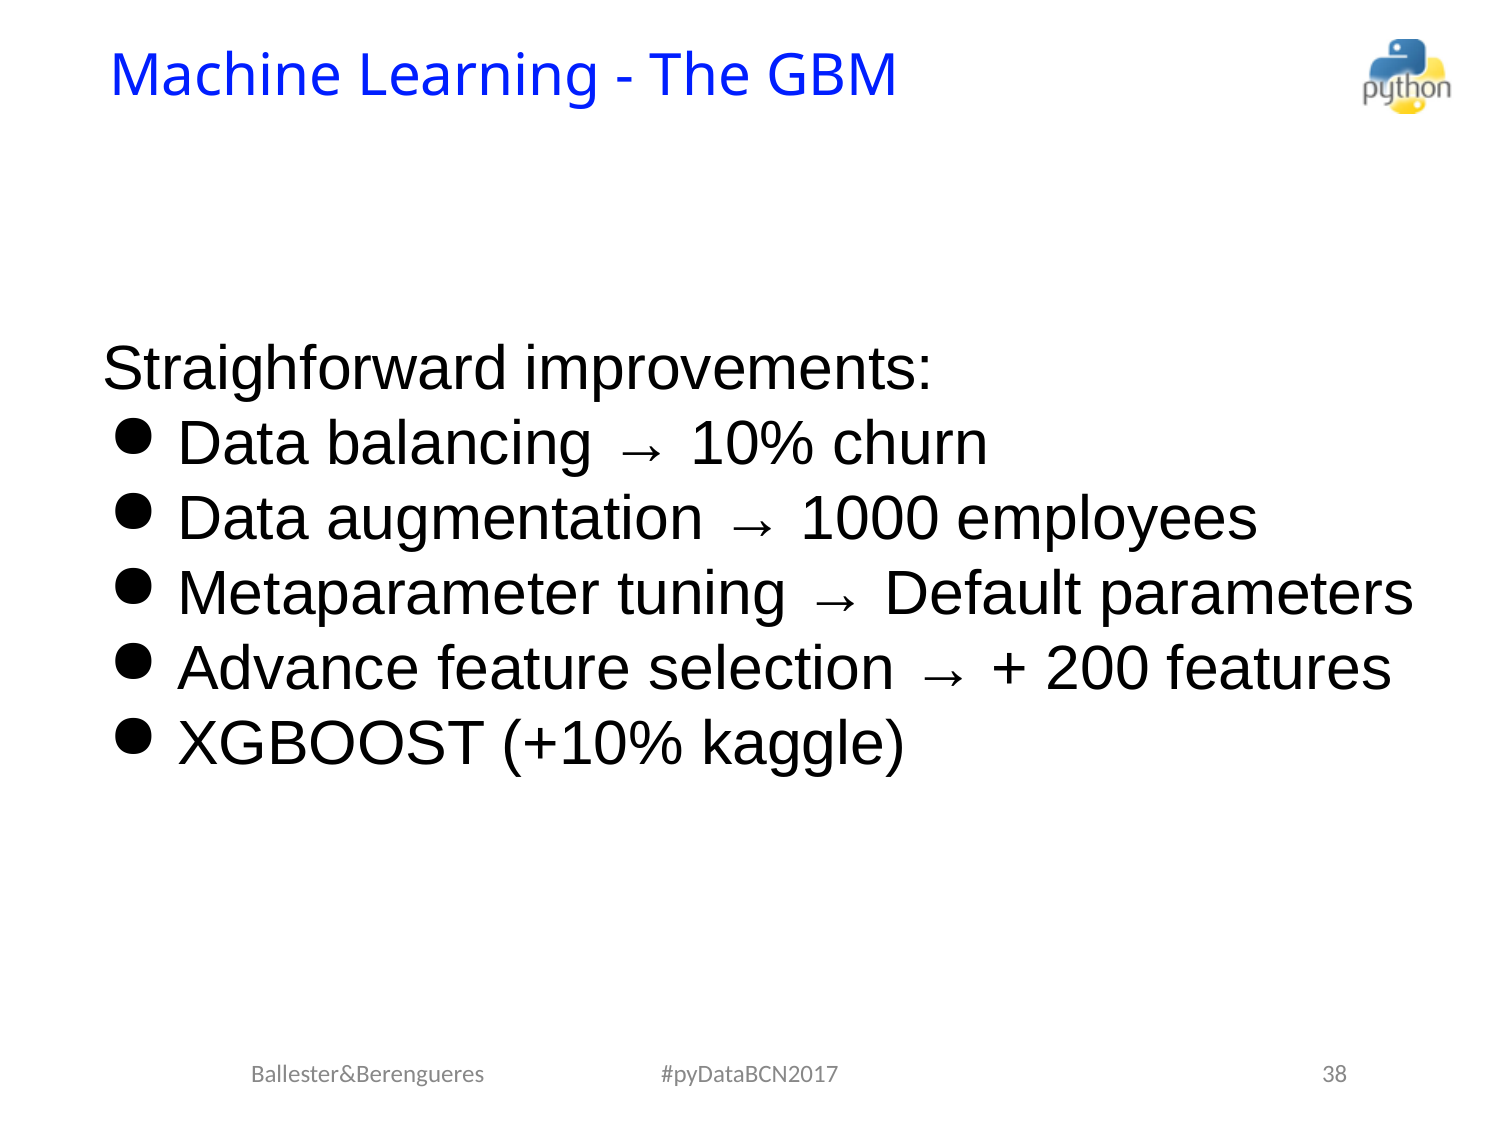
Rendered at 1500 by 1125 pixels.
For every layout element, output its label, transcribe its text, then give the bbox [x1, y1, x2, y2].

slide_number <number> [1025, 1042, 1363, 1103]
text_box Straighforward improvements: Data balancing → 10% churn Data augmentation → 1000 employees Metaparameter tuning → Default parameters Advance feature selection → + 200 features XGBOOST (+10% kaggle) [87, 312, 1440, 904]
footer #pyDataBCN2017 [496, 1042, 1004, 1103]
picture [1352, 39, 1463, 114]
slide_number Ballester&Berengueres [235, 1042, 496, 1103]
title Machine Learning - The GBM [94, 35, 1433, 118]
